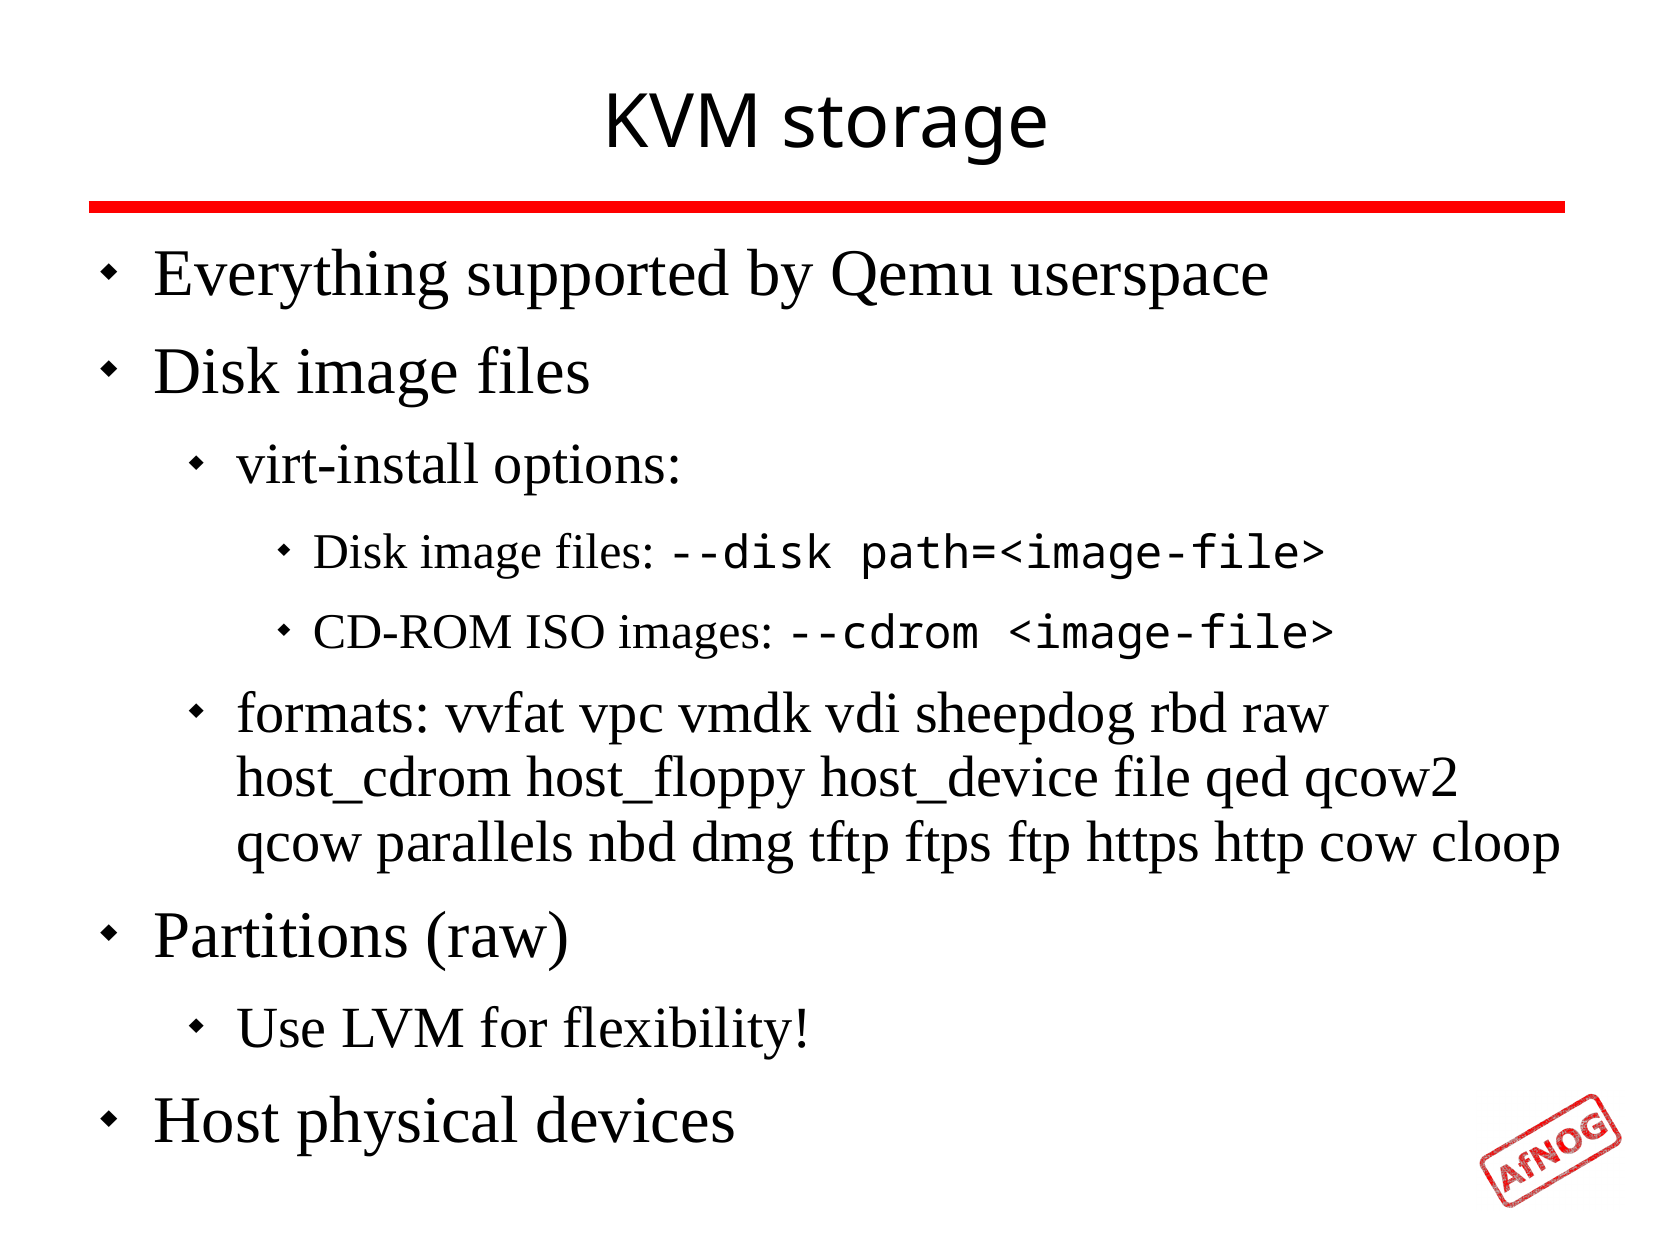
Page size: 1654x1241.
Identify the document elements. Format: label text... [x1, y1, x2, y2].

picture [1476, 1090, 1625, 1211]
title KVM storage [82, 29, 1571, 207]
list Everything supported by Qemu userspace Disk image files virt-install options: Disk image files: --disk path=<image-file> CD-ROM ISO images: --cdrom <image-file> formats: vvfat vpc vmdk vdi sheepdog rbd raw host_cdrom host_floppy host_device file qed qcow2 qcow parallels nbd dmg tftp ftps ftp https http cow cloop Partitions (raw) Use LVM for flexibility! Host physical devices [82, 236, 1571, 1143]
